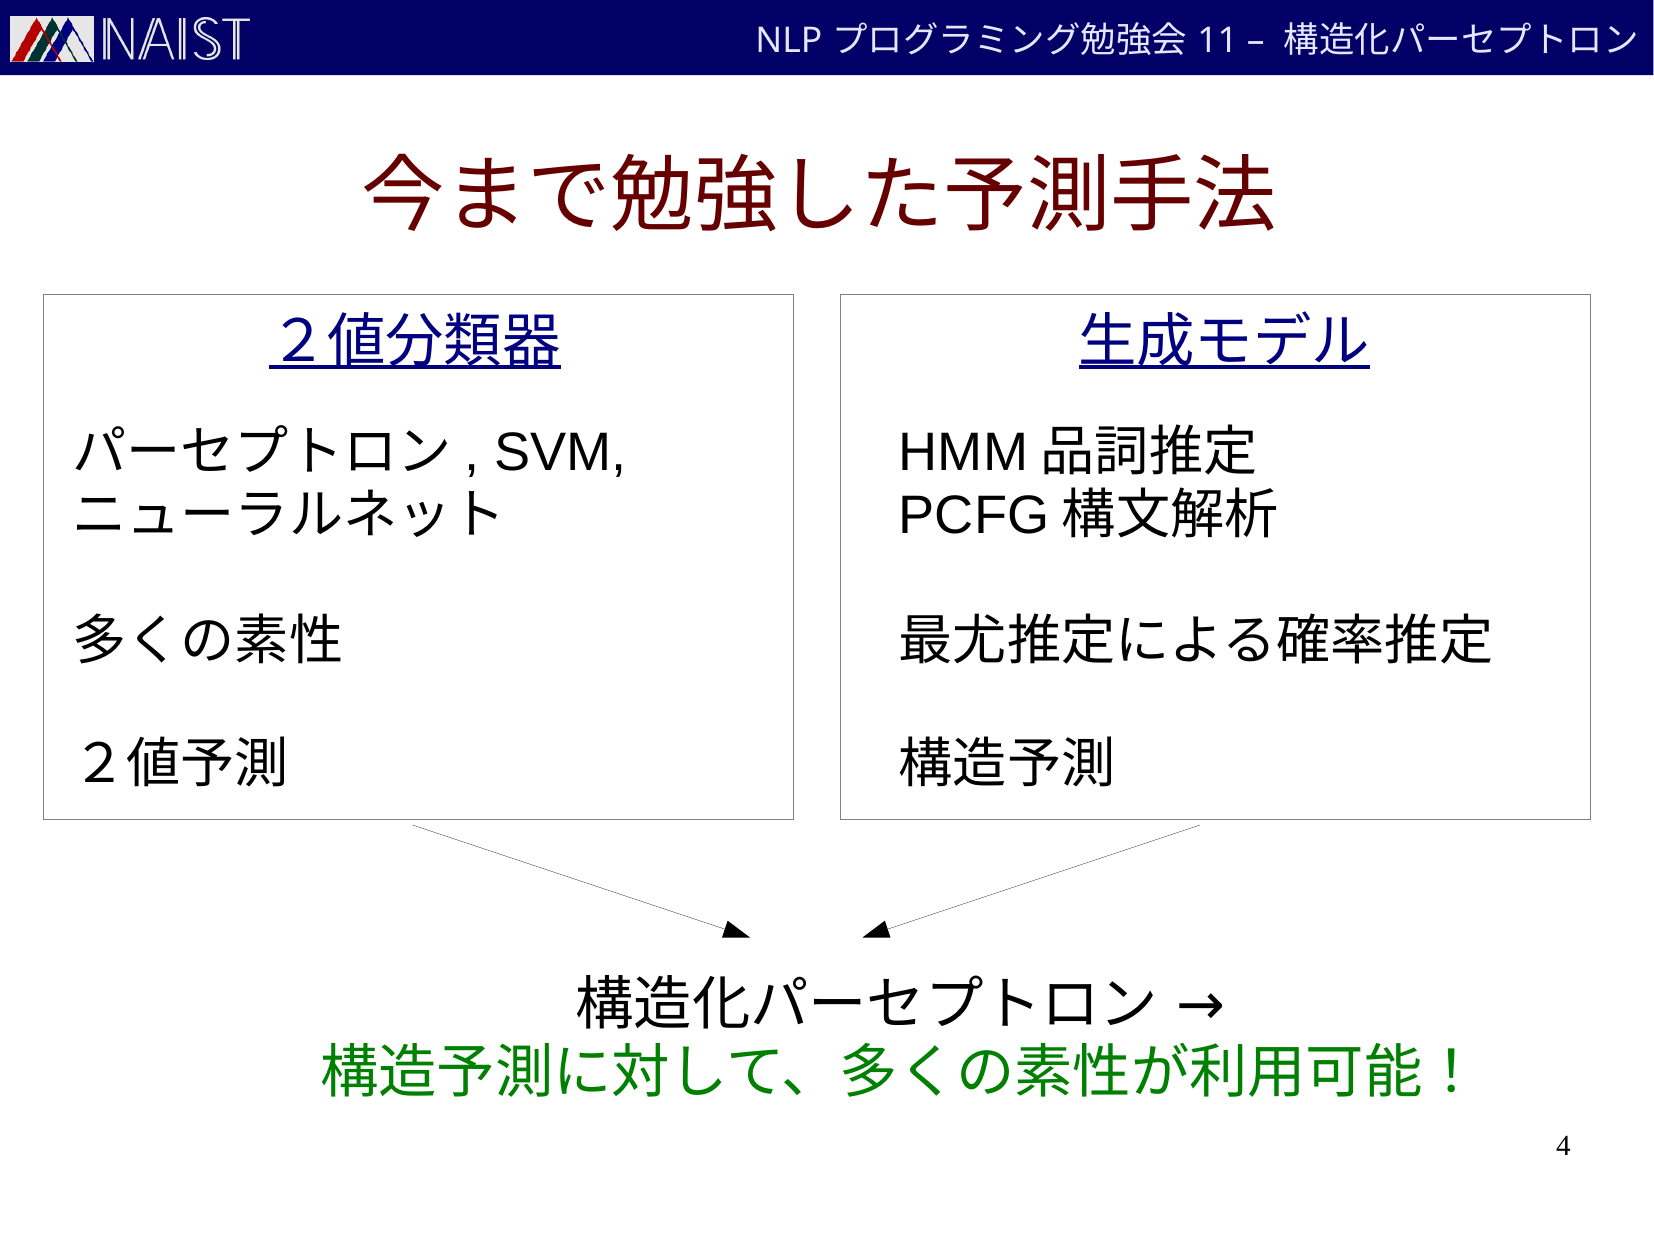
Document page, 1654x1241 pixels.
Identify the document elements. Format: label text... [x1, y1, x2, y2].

picture [102, 17, 251, 60]
text_box HMM品詞推定 PCFG構文解析 最尤推定による確率推定 構造予測 [883, 412, 1488, 803]
text_box 構造化パーセプトロン → 構造予測に対して、多くの素性が利用可能！ [305, 963, 1394, 1114]
text_box ２値分類器 [254, 300, 556, 383]
text_box 生成モデル [1063, 300, 1376, 383]
text_box パーセプトロン, SVM, ニューラルネット 多くの素性 ２値予測 [57, 412, 614, 803]
picture [10, 16, 94, 62]
title 今まで勉強した予測手法 [75, 92, 1564, 285]
